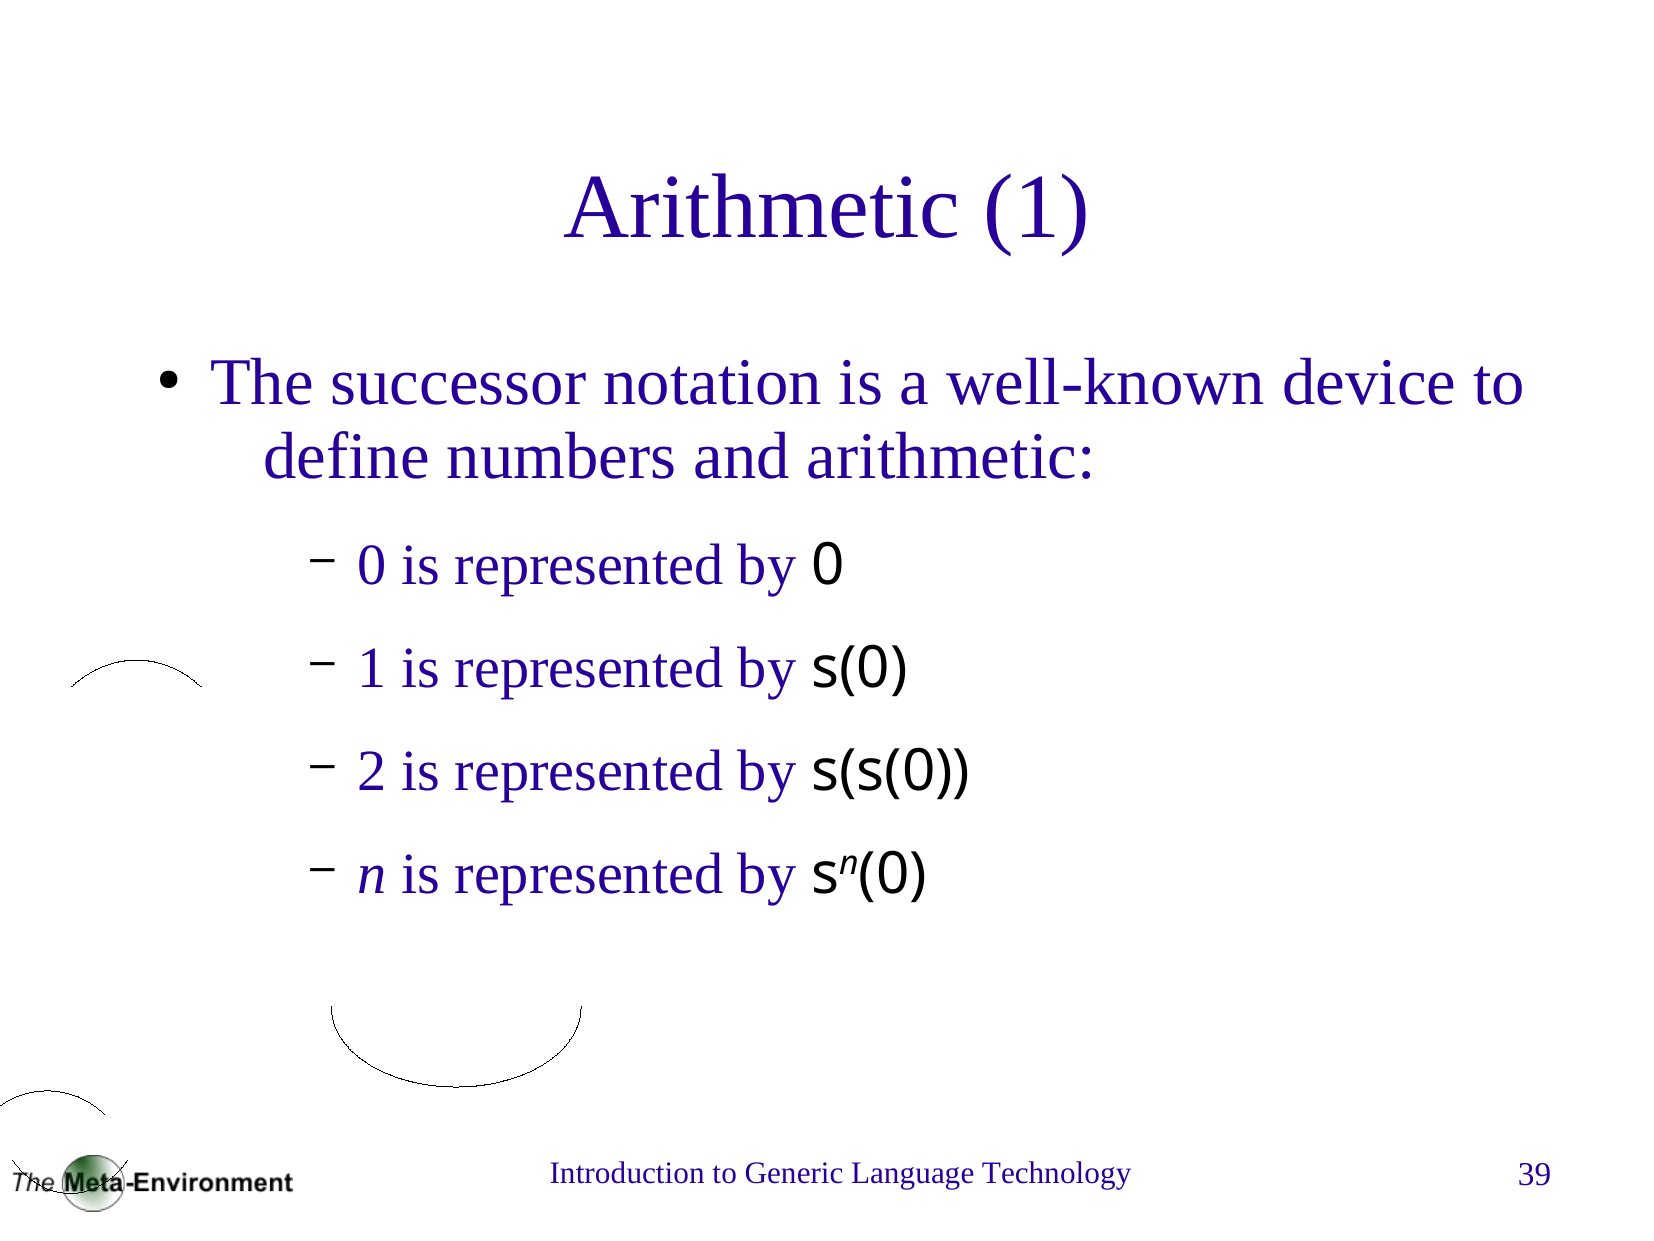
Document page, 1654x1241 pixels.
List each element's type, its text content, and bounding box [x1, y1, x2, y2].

picture [13, 1155, 293, 1212]
list The successor notation is a well-known device to define numbers and arithmetic: 0 is represented by 0 1 is represented by s(0) 2 is represented by s(s(0)) n is represented by sn(0) [121, 344, 1534, 1127]
title Arithmetic (1) [121, 102, 1534, 311]
